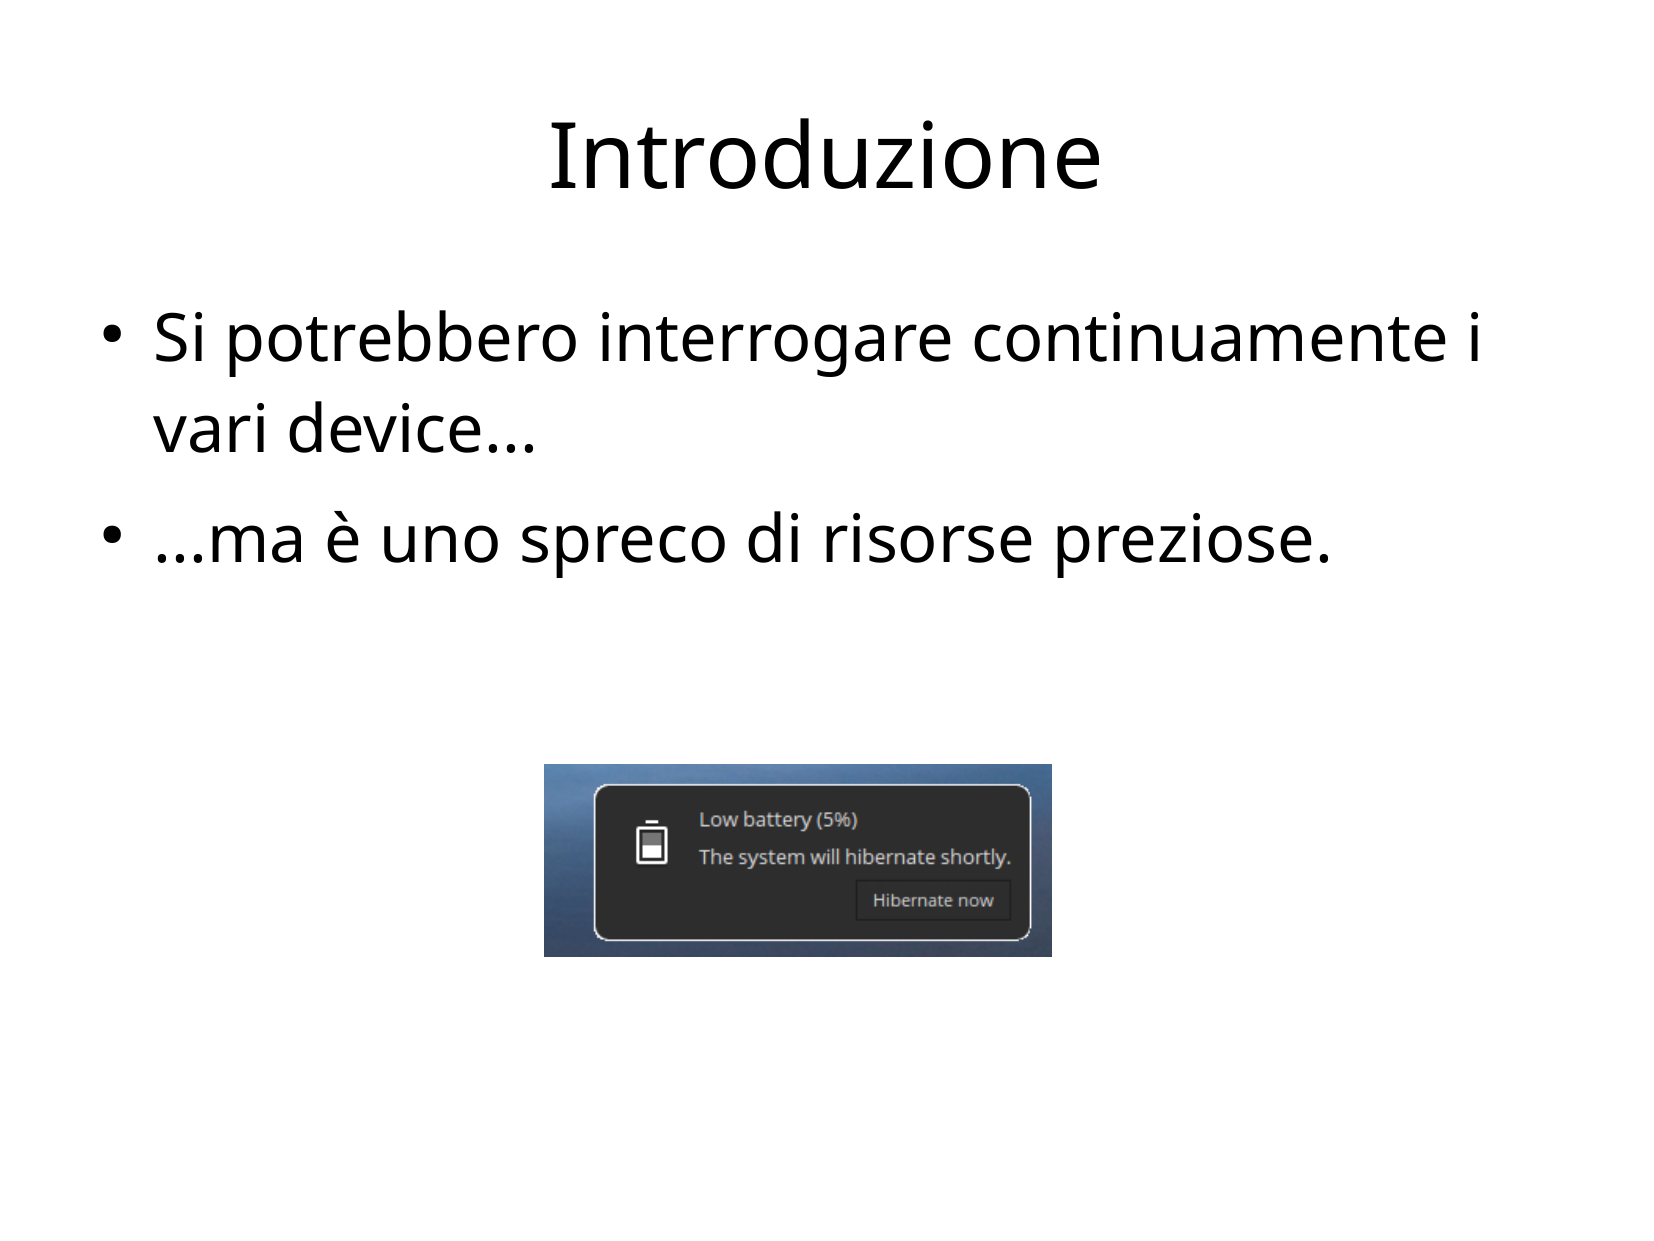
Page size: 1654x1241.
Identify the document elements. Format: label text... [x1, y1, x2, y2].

list Si potrebbero interrogare continuamente i vari device... [82, 290, 1571, 490]
picture [544, 764, 1052, 957]
title Introduzione [82, 49, 1571, 257]
list ...ma è uno spreco di risorse preziose. [82, 490, 1571, 733]
